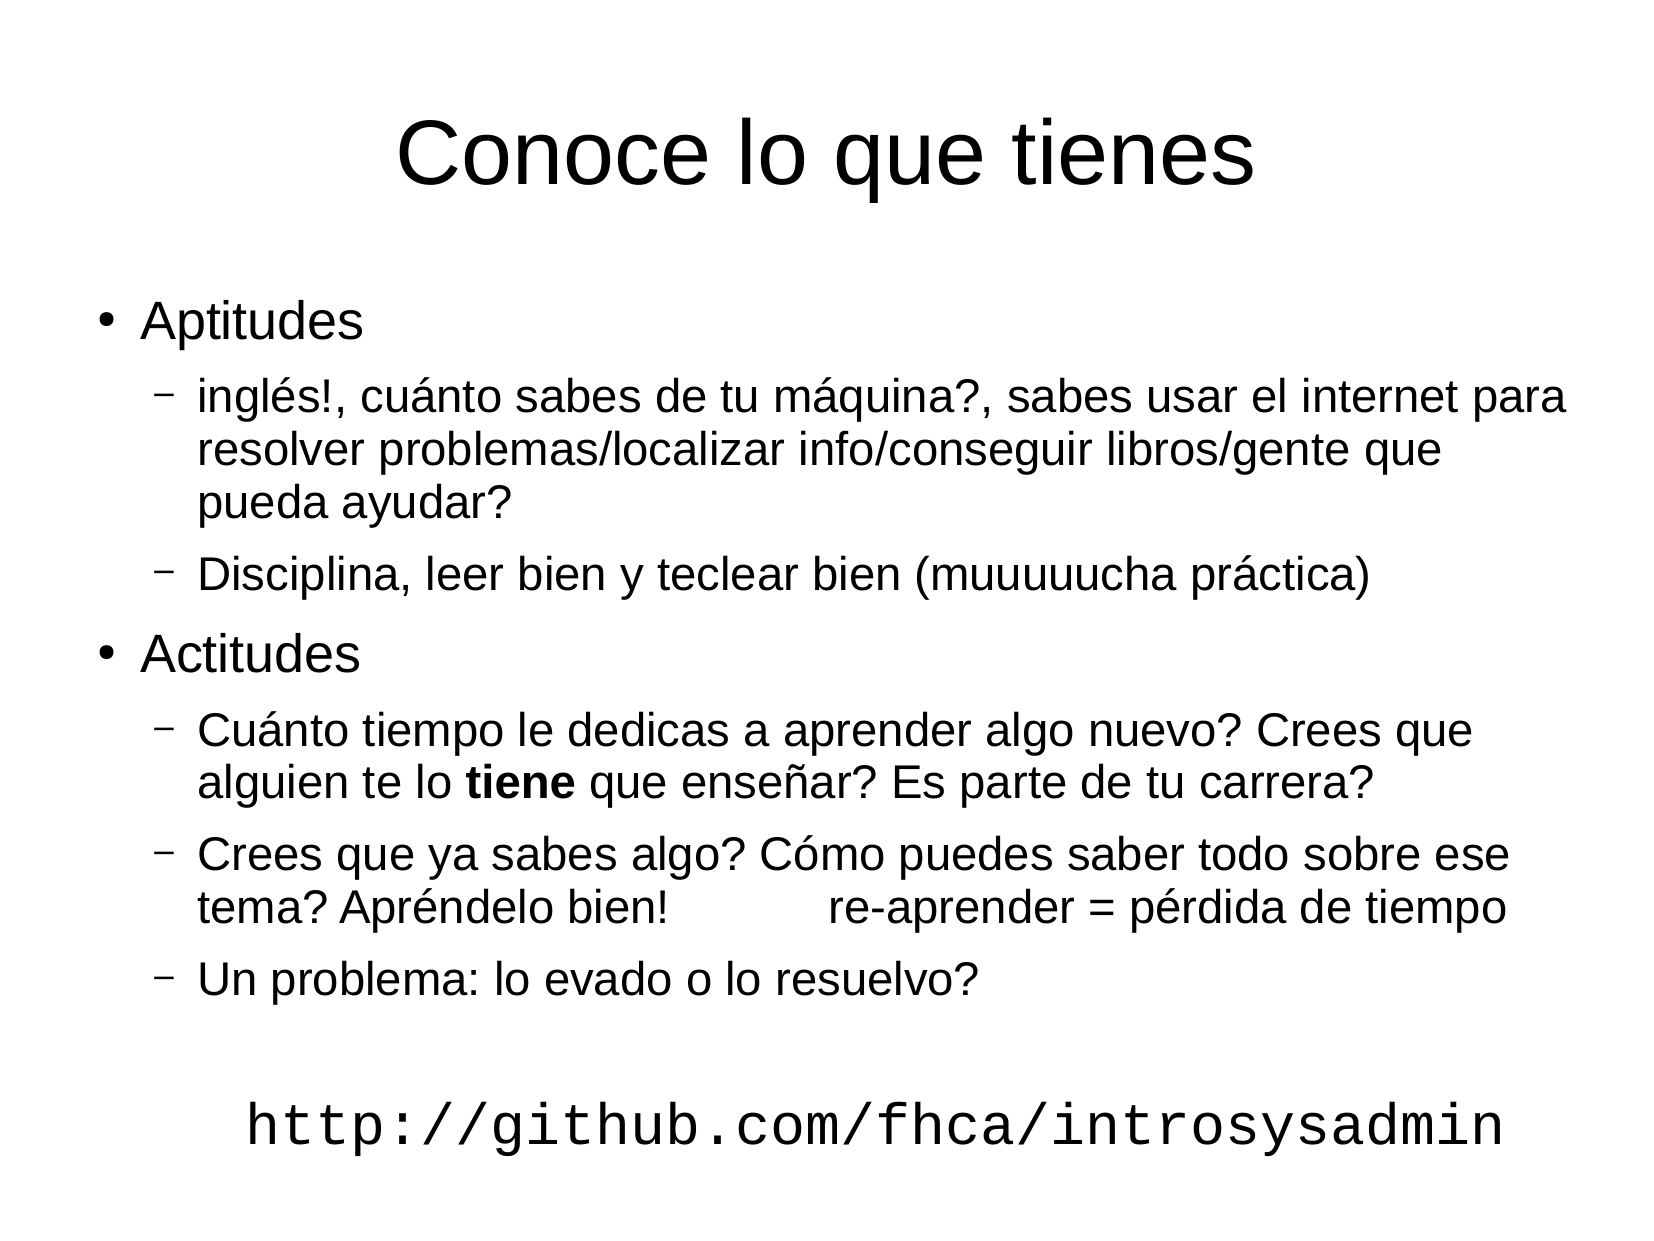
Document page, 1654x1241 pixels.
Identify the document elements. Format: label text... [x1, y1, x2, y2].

list Aptitudes inglés!, cuánto sabes de tu máquina?, sabes usar el internet para resolver problemas/localizar info/conseguir libros/gente que pueda ayudar? Disciplina, leer bien y teclear bien (muuuuucha práctica) Actitudes Cuánto tiempo le dedicas a aprender algo nuevo? Crees que alguien te lo tiene que enseñar? Es parte de tu carrera? Crees que ya sabes algo? Cómo puedes saber todo sobre ese tema? Apréndelo bien! re-aprender = pérdida de tiempo Un problema: lo evado o lo resuelvo? [82, 290, 1571, 1010]
text_box http://github.com/fhca/introsysadmin [69, 1096, 1536, 1170]
title Conoce lo que tienes [82, 49, 1571, 257]
